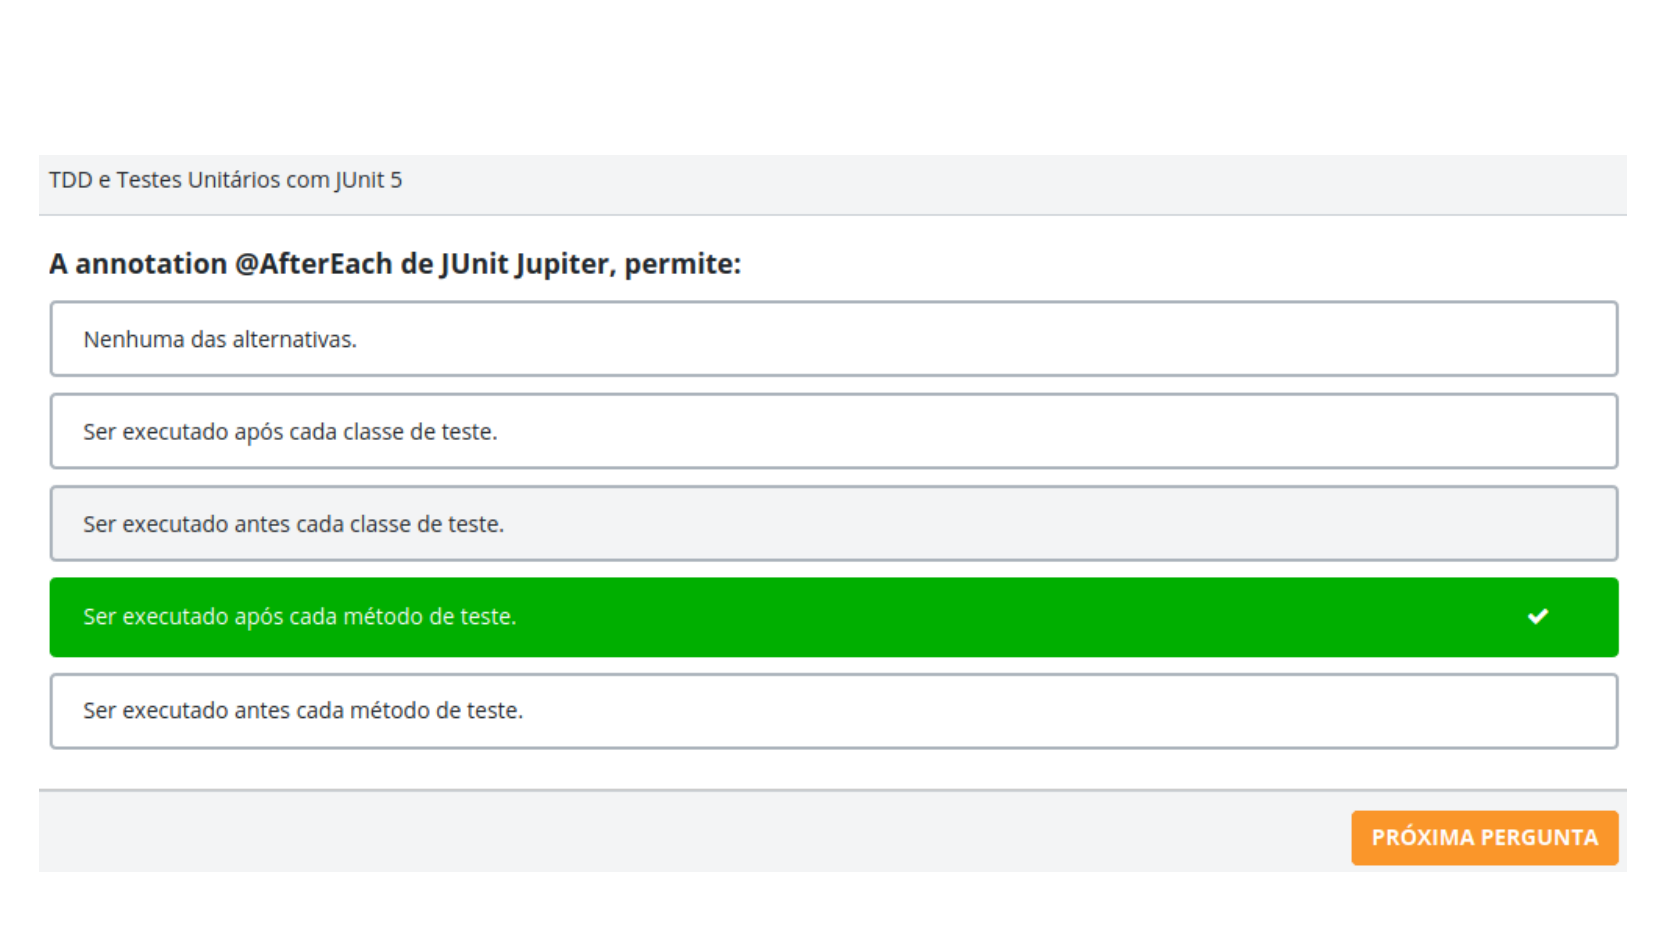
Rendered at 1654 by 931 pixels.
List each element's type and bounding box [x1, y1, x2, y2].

picture [39, 155, 1627, 872]
